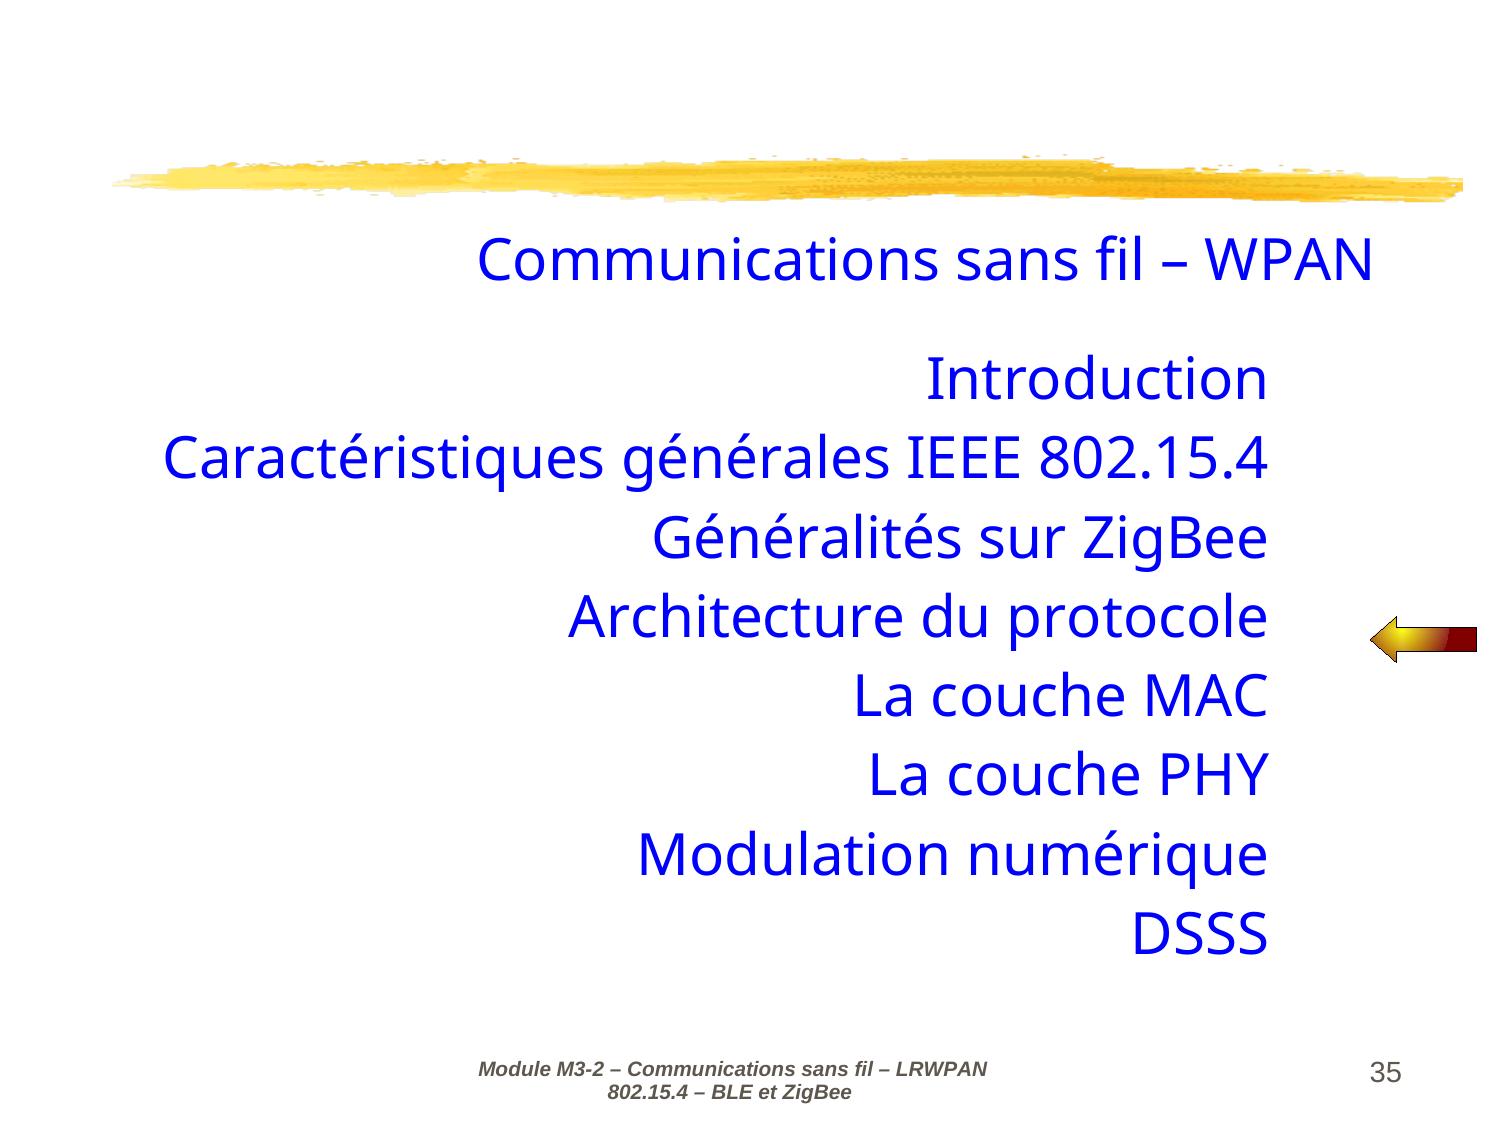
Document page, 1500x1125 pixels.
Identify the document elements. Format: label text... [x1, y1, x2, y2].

text_box [1370, 616, 1477, 663]
text_box Introduction Caractéristiques générales IEEE 802.15.4 Généralités sur ZigBee Architecture du protocole La couche MAC La couche PHY Modulation numérique DSSS [147, 329, 1384, 1094]
picture [112, 149, 1463, 213]
title Communications sans fil – WPAN [101, 215, 1377, 301]
